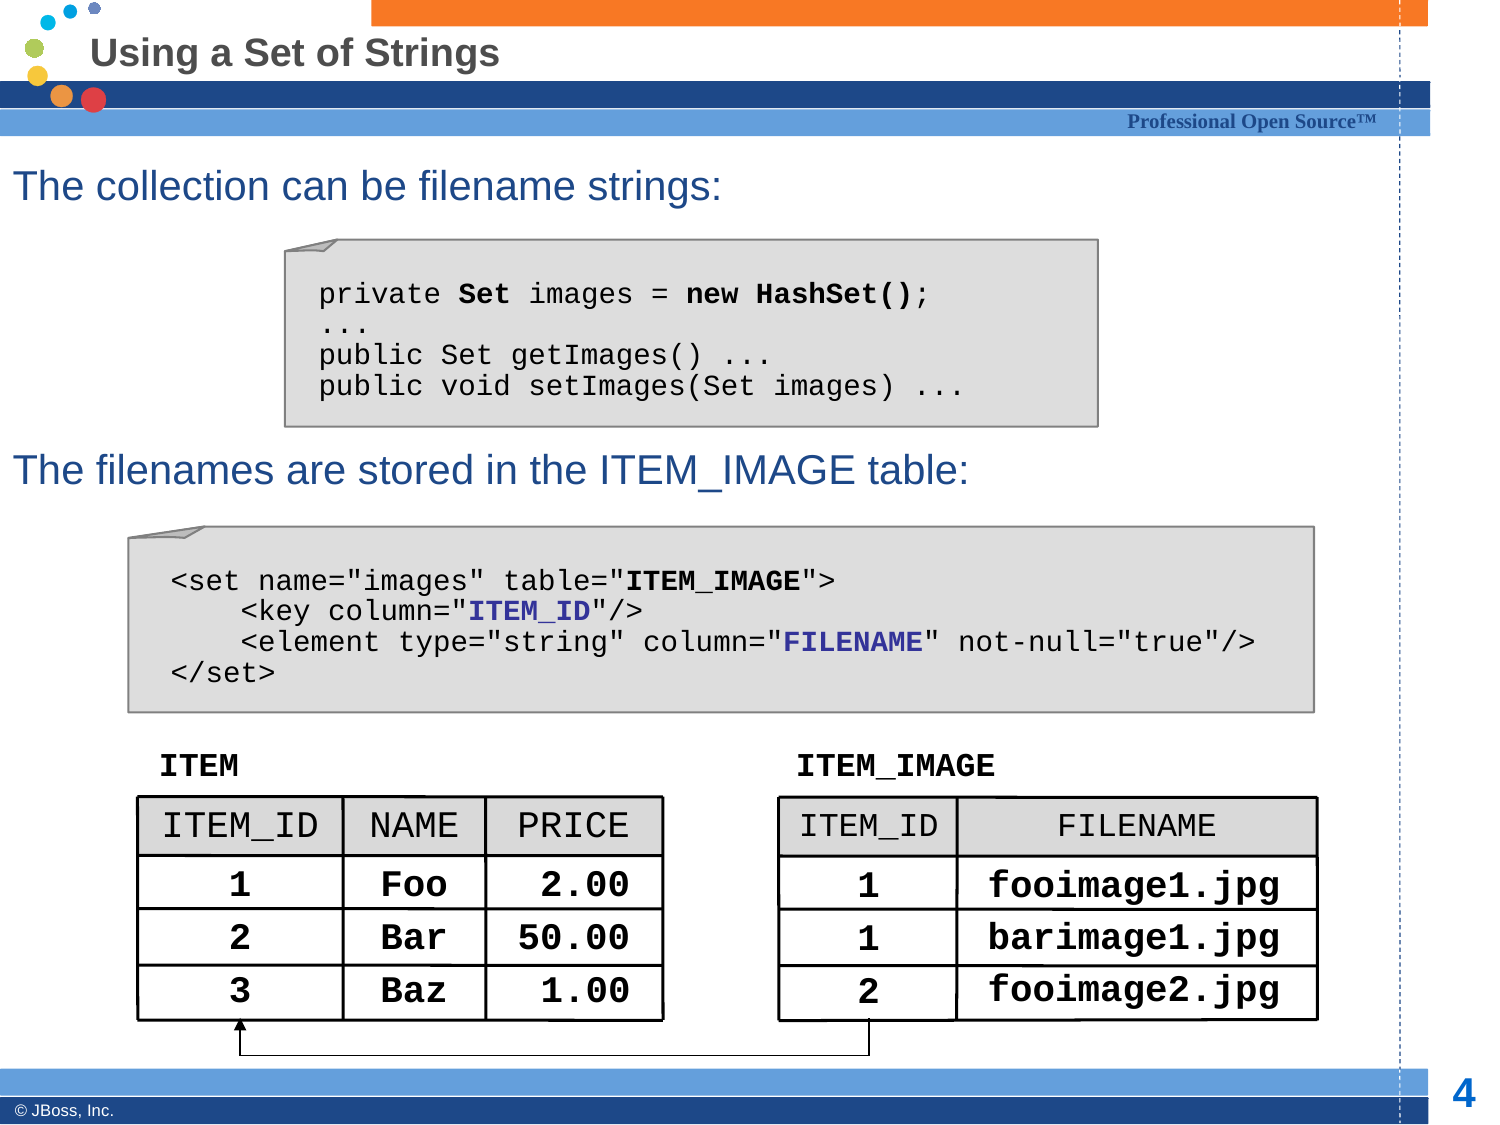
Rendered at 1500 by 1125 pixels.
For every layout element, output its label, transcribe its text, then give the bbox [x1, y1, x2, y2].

text_box Foo [344, 858, 485, 912]
text_box private Set images = new HashSet(); ... public Set getImages() ... public void setImages(Set images) ... [303, 249, 1082, 411]
text_box 1.00 [507, 964, 664, 1018]
text_box Baz [344, 964, 485, 1018]
text_box ITEM_ID [781, 802, 955, 851]
text_box 1 [780, 912, 954, 965]
text_box NAME [345, 799, 484, 853]
text_box <set name="images" table="ITEM_IMAGE"> <key column="ITEM_ID"/> <element type="string" column="FILENAME" not-null="true"/> </set> [155, 536, 1290, 698]
text_box 2.00 [507, 858, 663, 911]
list The collection can be filename strings: The filenames are stored in the ITEM_IMAGE table: [12, 162, 1388, 1063]
text_box barimage1.jpg [954, 911, 1313, 963]
text_box ITEM_IMAGE [754, 742, 1038, 791]
text_box 3 [137, 964, 343, 1018]
text_box fooimage1.jpg [954, 859, 1313, 911]
text_box 2 [780, 965, 957, 1019]
text_box 2 [137, 911, 343, 964]
title Using a Set of Strings [75, 20, 1351, 84]
text_box Bar [344, 912, 485, 964]
text_box 1 [780, 859, 954, 912]
text_box 50.00 [485, 911, 663, 965]
text_box PRICE [488, 799, 661, 853]
text_box FILENAME [959, 802, 1315, 851]
text_box 1 [137, 858, 343, 911]
text_box fooimage2.jpg [954, 963, 1313, 1017]
text_box ITEM [139, 742, 259, 792]
text_box [284, 239, 1098, 427]
text_box ITEM_ID [139, 799, 341, 853]
text_box [128, 526, 1314, 713]
